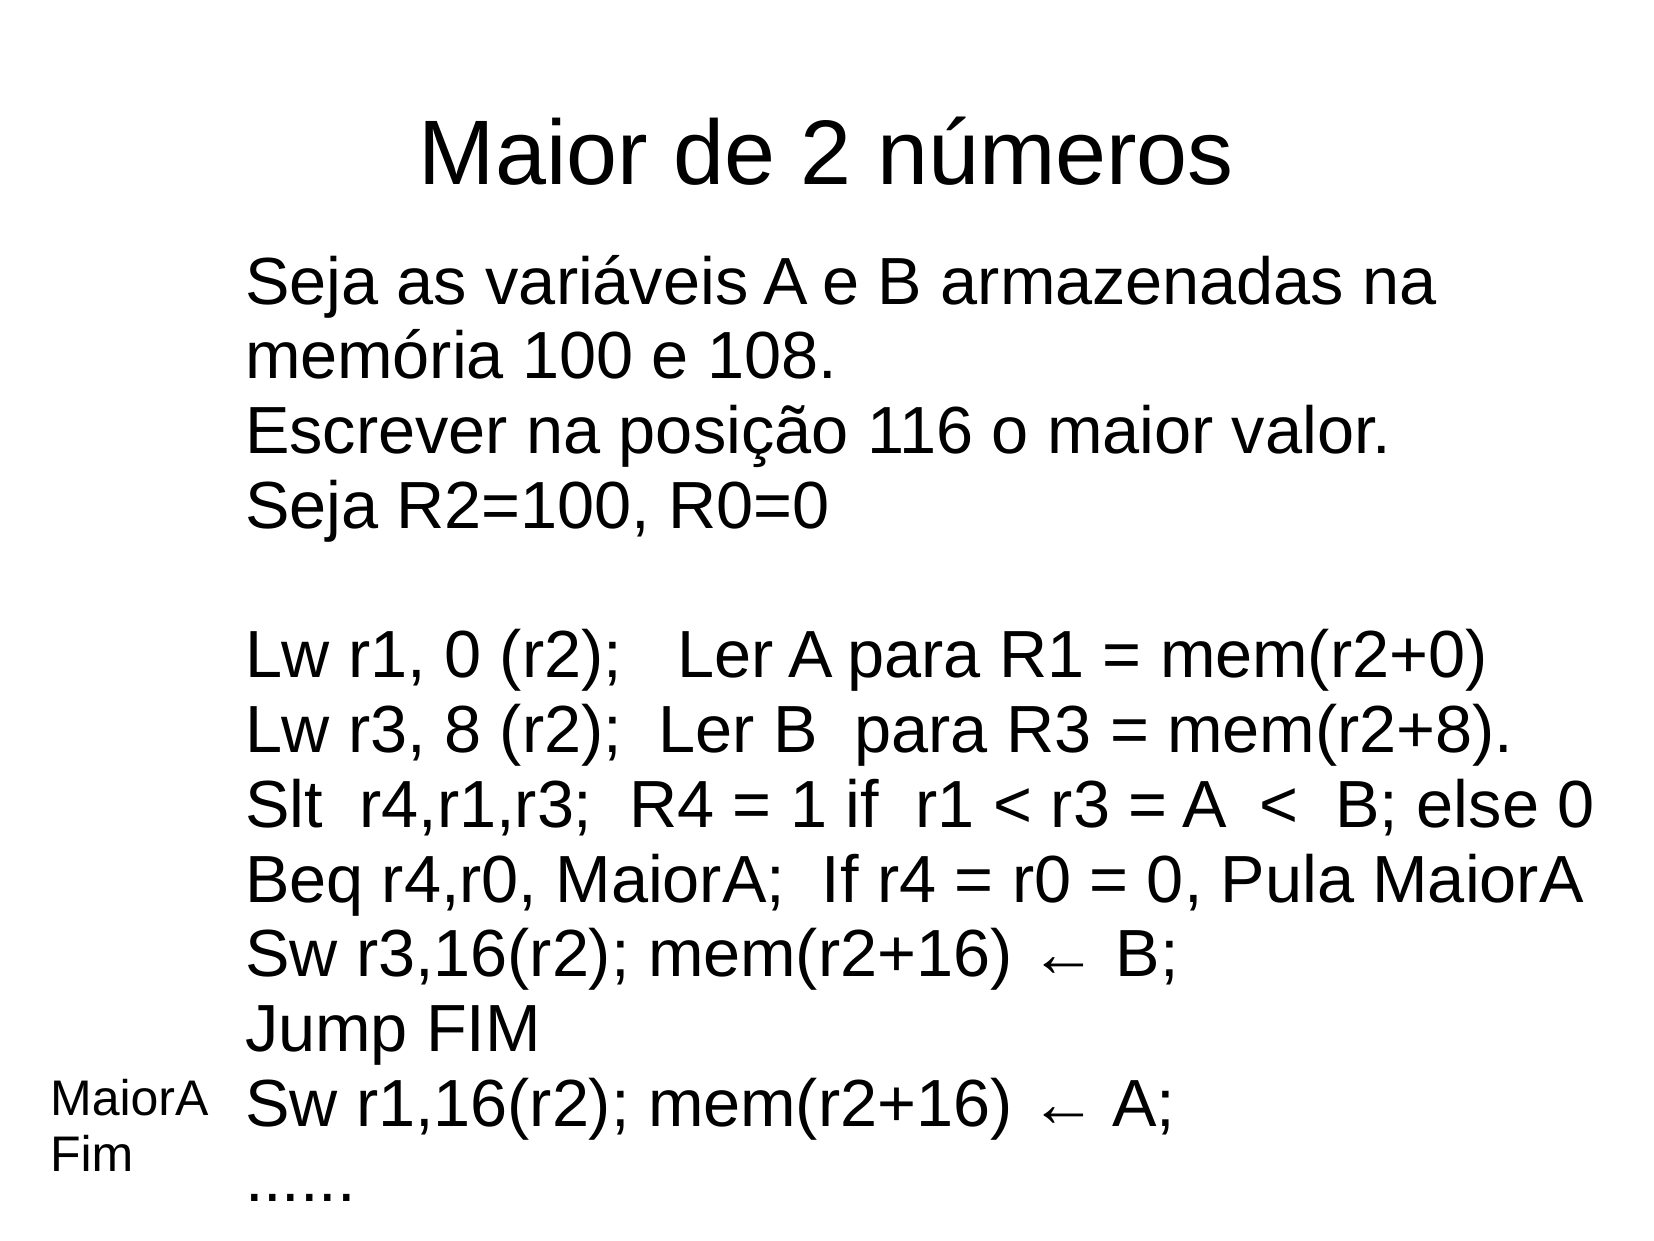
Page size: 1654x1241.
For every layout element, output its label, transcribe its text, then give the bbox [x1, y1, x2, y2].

text_box MaiorA Fim [35, 1062, 224, 1191]
title Maior de 2 números [82, 49, 1571, 257]
text_box Seja as variáveis A e B armazenadas na memória 100 e 108. Escrever na posição 116 o maior valor. Seja R2=100, R0=0 Lw r1, 0 (r2); Ler A para R1 = mem(r2+0) Lw r3, 8 (r2); Ler B para R3 = mem(r2+8). Slt r4,r1,r3; R4 = 1 if r1 < r3 = A < B; else 0 Beq r4,r0, MaiorA; If r4 = r0 = 0, Pula MaiorA Sw r3,16(r2); mem(r2+16) ← B; Jump FIM Sw r1,16(r2); mem(r2+16) ← A; ...... [230, 236, 1615, 1241]
